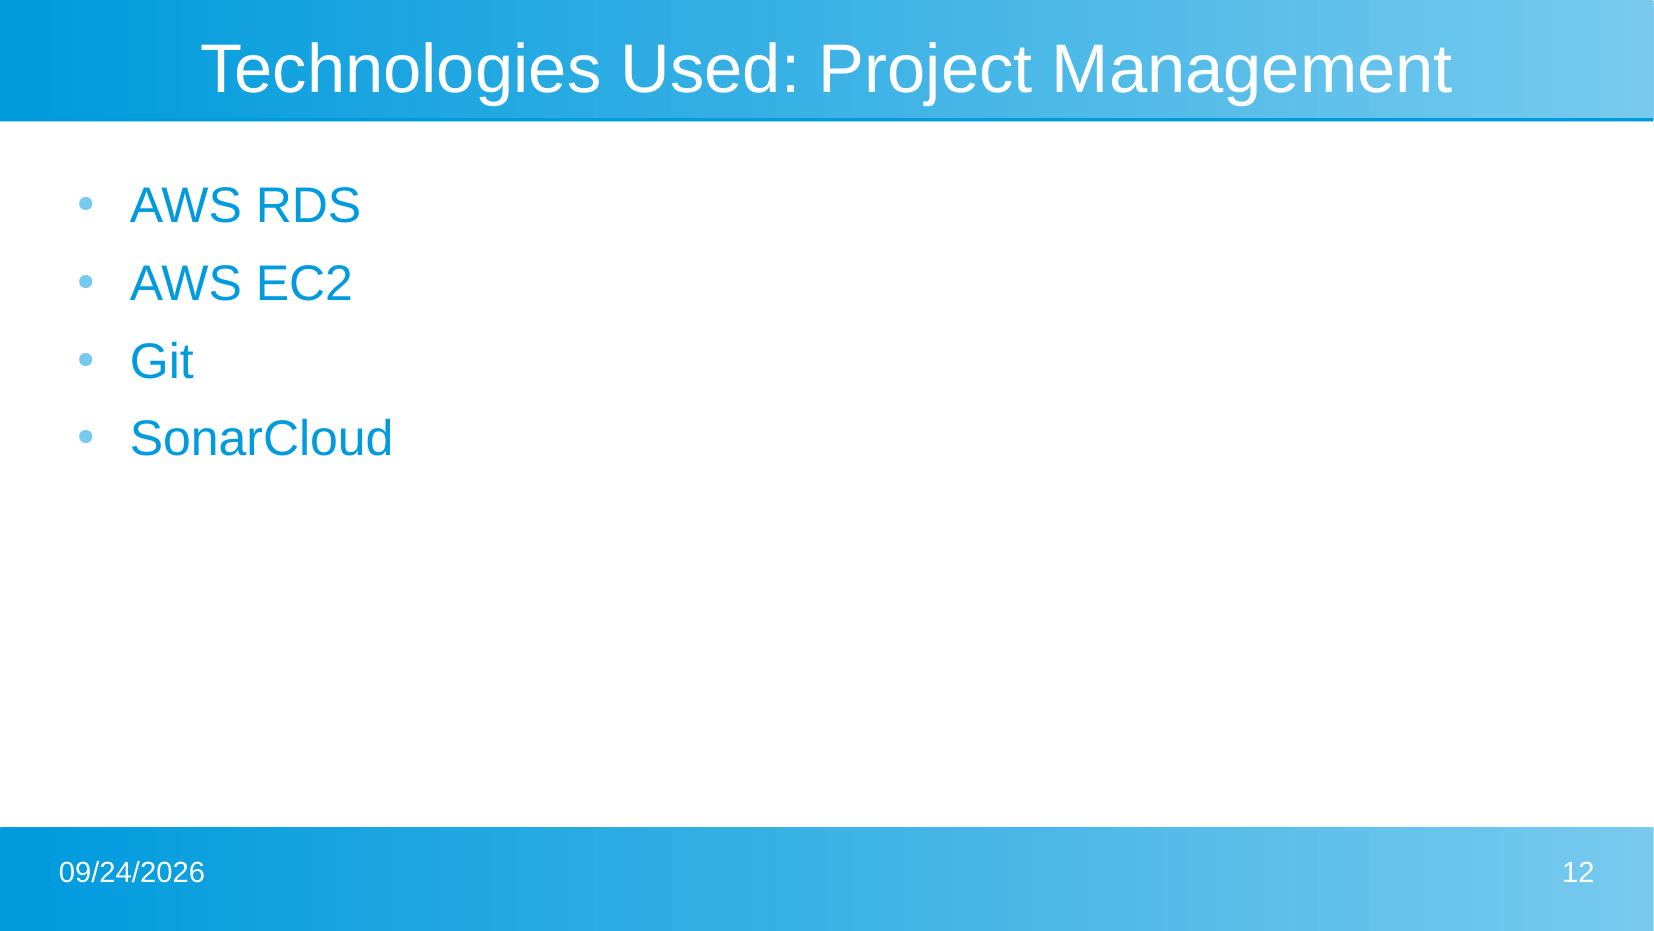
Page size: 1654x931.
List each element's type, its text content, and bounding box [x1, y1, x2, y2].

title Technologies Used: Project Management [59, 29, 1595, 108]
list AWS RDS AWS EC2 Git SonarCloud [59, 177, 1595, 768]
